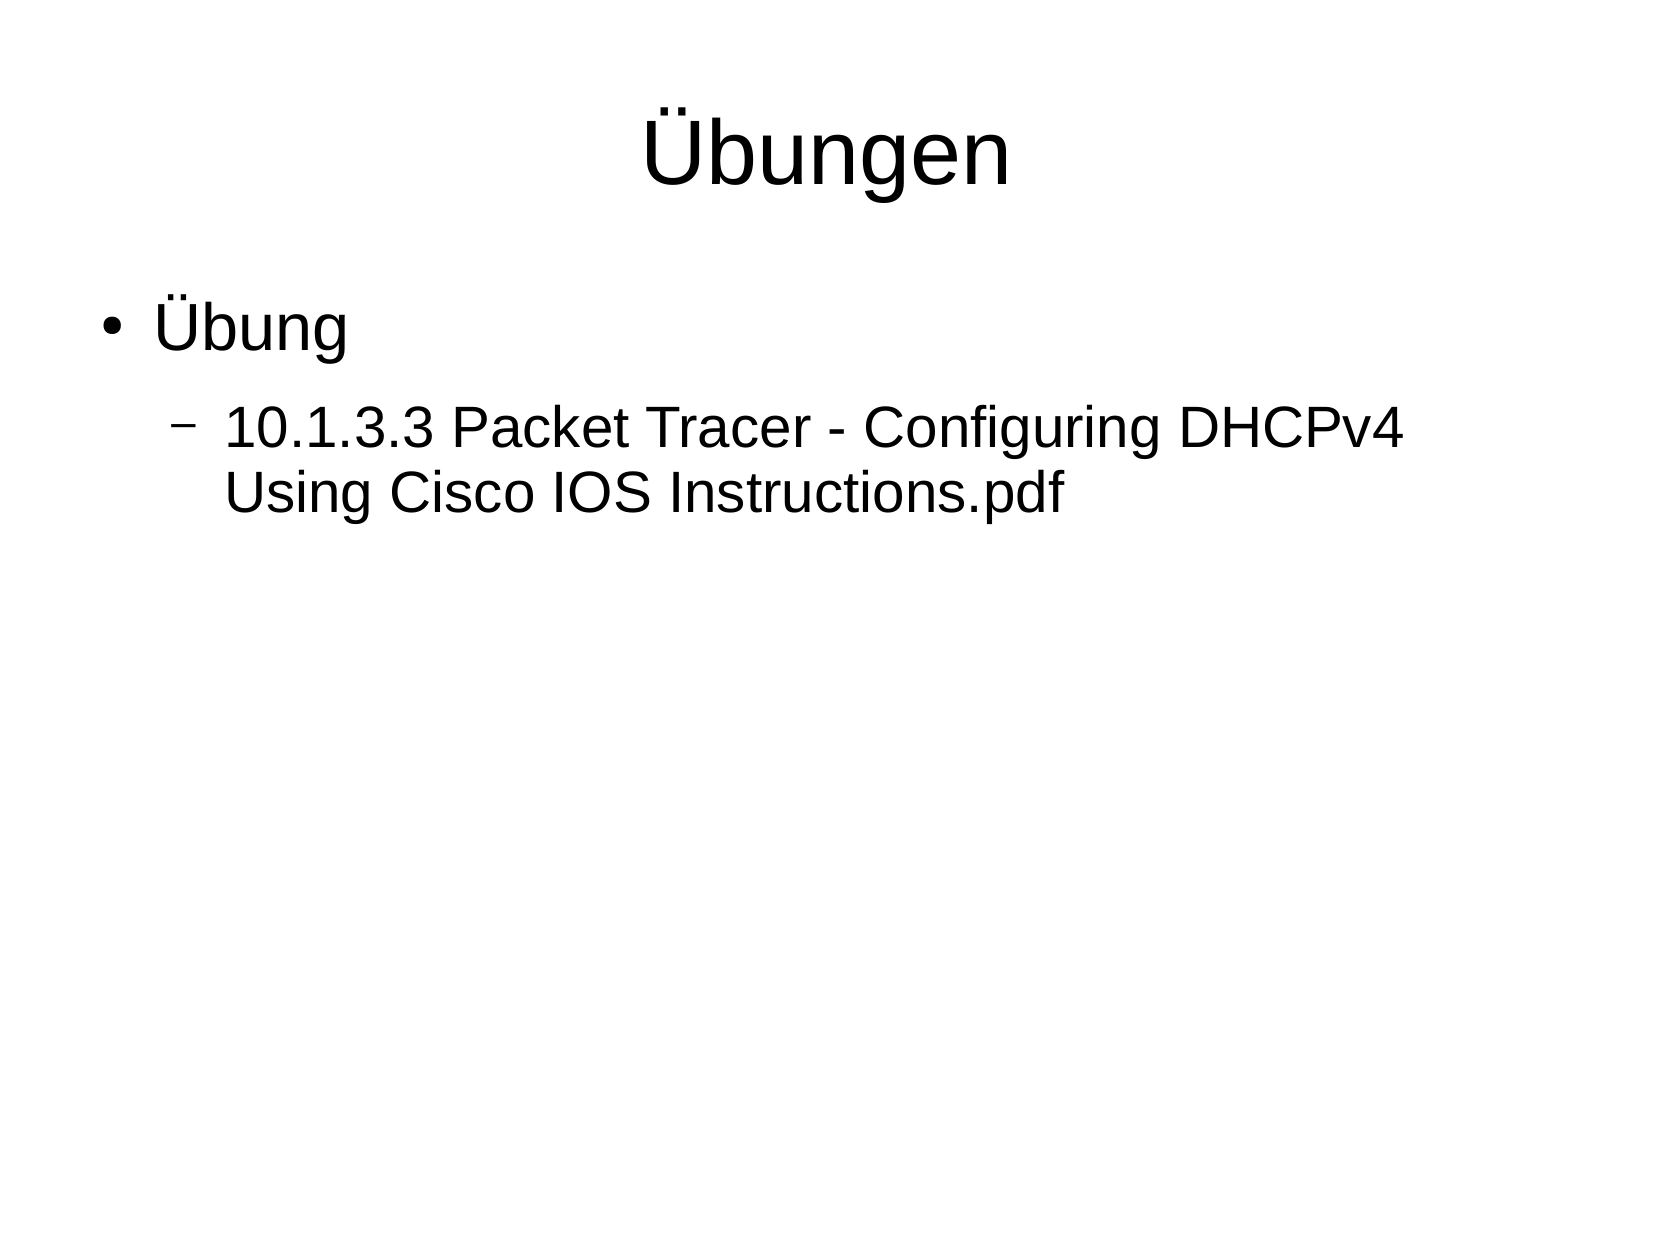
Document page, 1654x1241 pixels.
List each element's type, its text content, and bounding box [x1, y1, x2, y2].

list Übung 10.1.3.3 Packet Tracer - Configuring DHCPv4 Using Cisco IOS Instructions.pdf [82, 290, 1571, 1010]
title Übungen [82, 49, 1571, 257]
